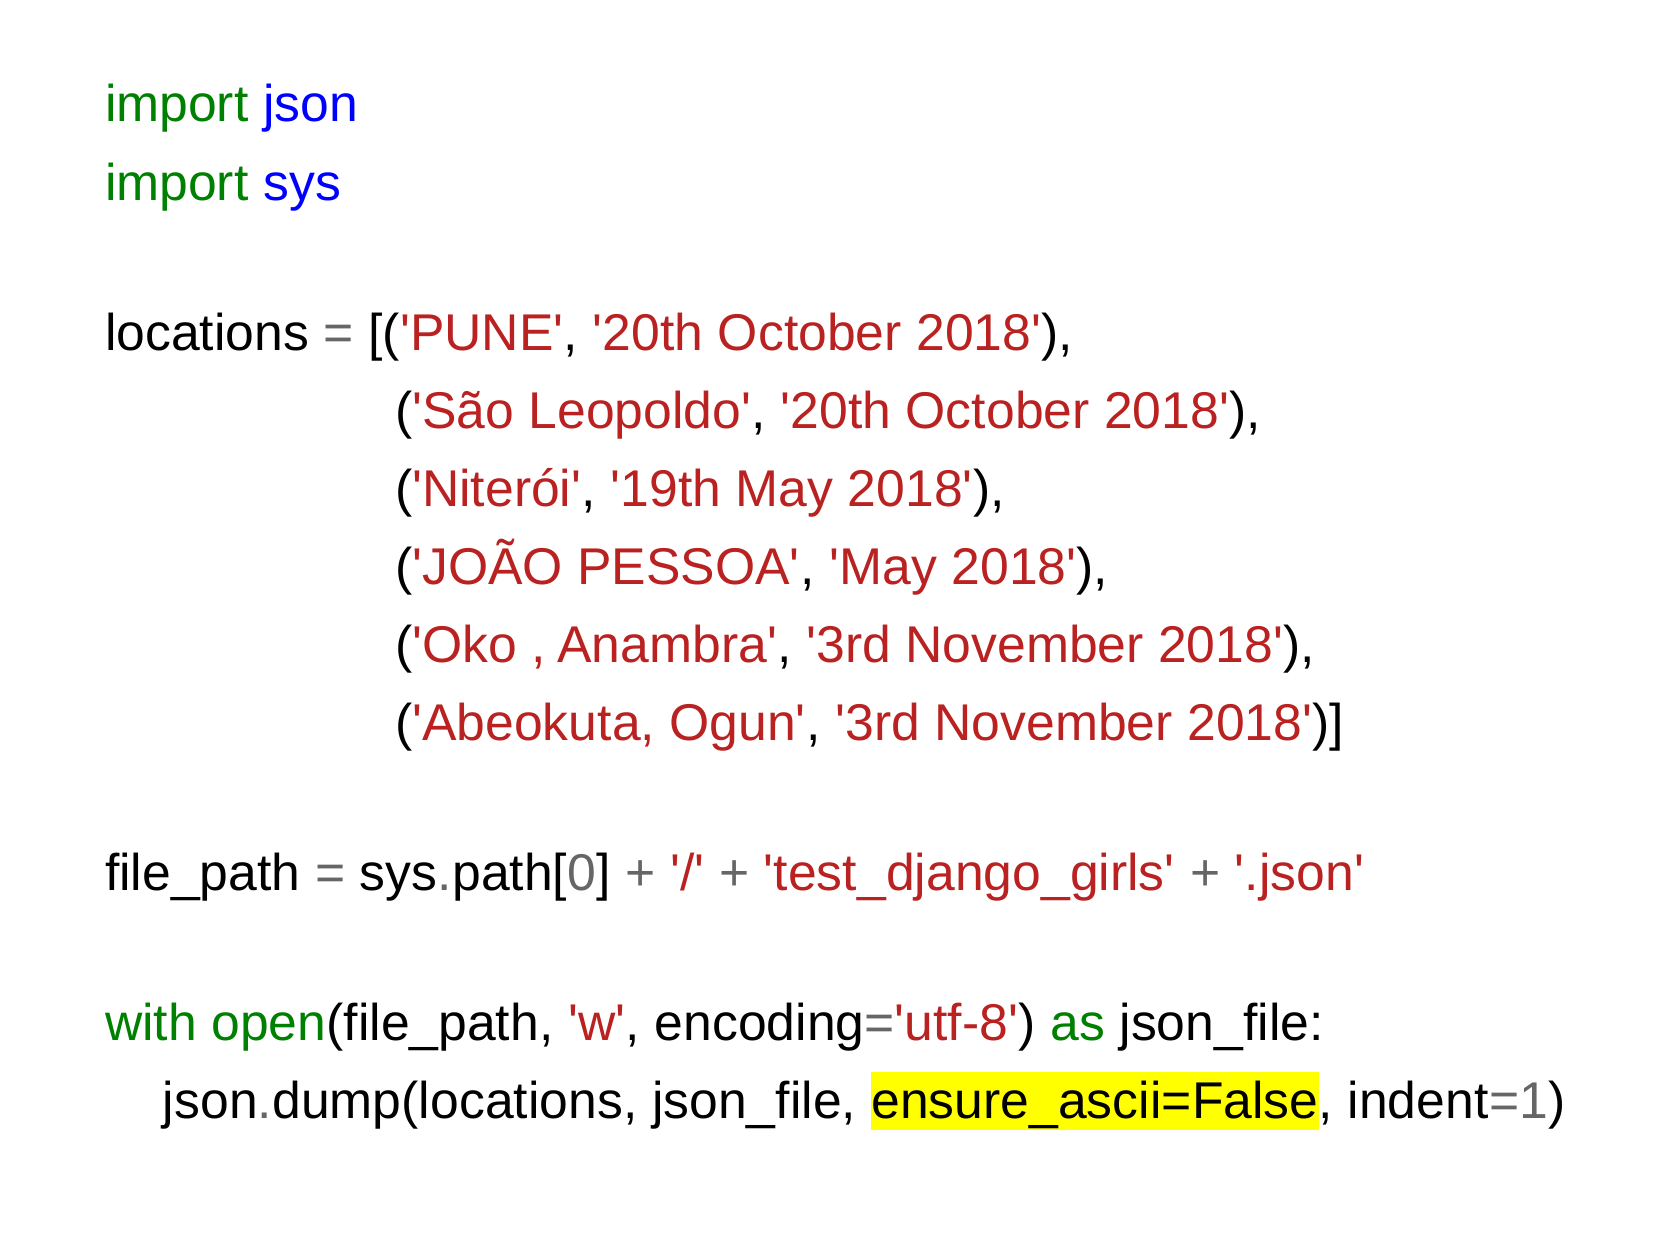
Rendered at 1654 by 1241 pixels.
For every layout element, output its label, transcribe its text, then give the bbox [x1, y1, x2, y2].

list import json import sys locations = [('PUNE', '20th October 2018'), ('São Leopoldo', '20th October 2018'), ('Niterói', '19th May 2018'), ('JOÃO PESSOA', 'May 2018'), ('Oko , Anambra', '3rd November 2018'), ('Abeokuta, Ogun', '3rd November 2018')] file_path = sys.path[0] + '/' + 'test_django_girls' + '.json' with open(file_path, 'w', encoding='utf-8') as json_file: json.dump(locations, json_file, ensure_ascii=False, indent=1) [105, 75, 1571, 1171]
